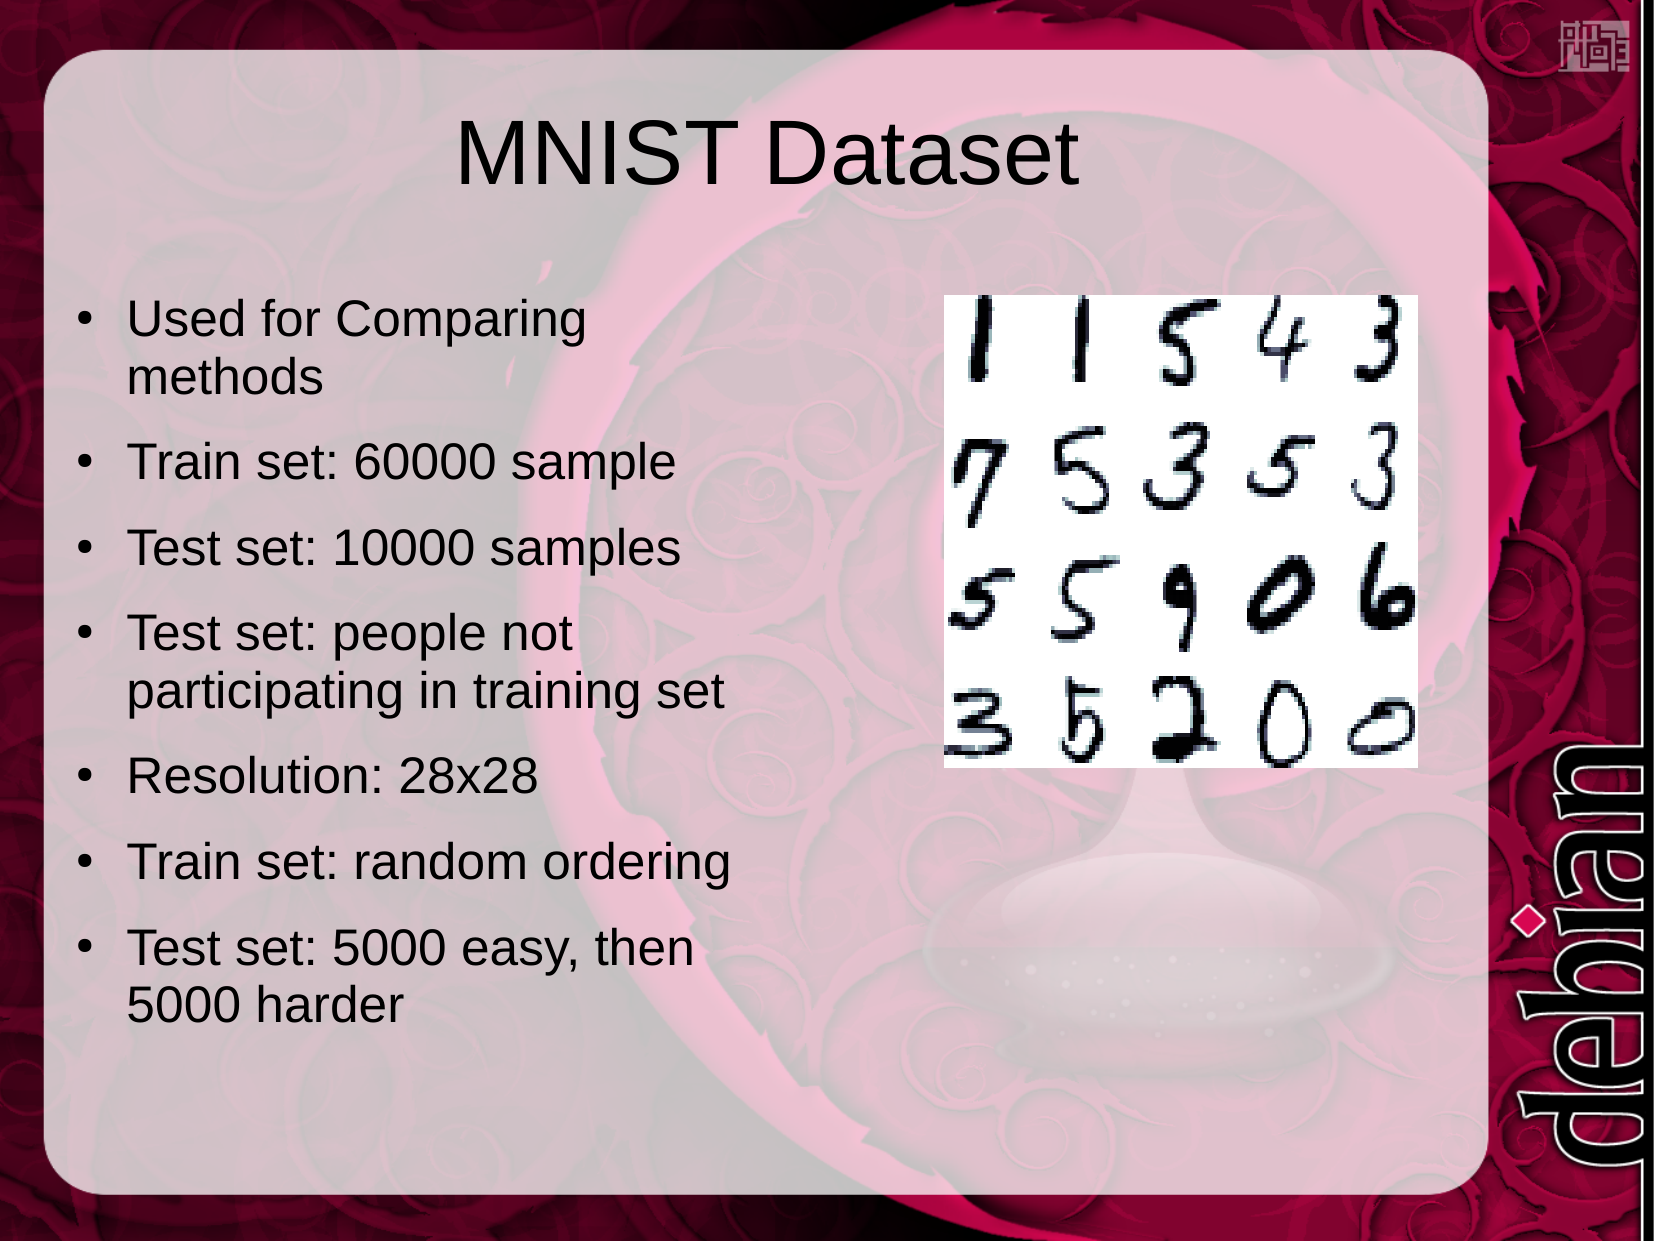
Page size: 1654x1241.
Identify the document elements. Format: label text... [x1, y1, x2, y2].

picture [0, 0, 1654, 1241]
title MNIST Dataset [59, 49, 1477, 257]
list Used for Comparing methods Train set: 60000 sample Test set: 10000 samples Test set: people not participating in training set Resolution: 28x28 Train set: random ordering Test set: 5000 easy, then 5000 harder [59, 290, 751, 1109]
